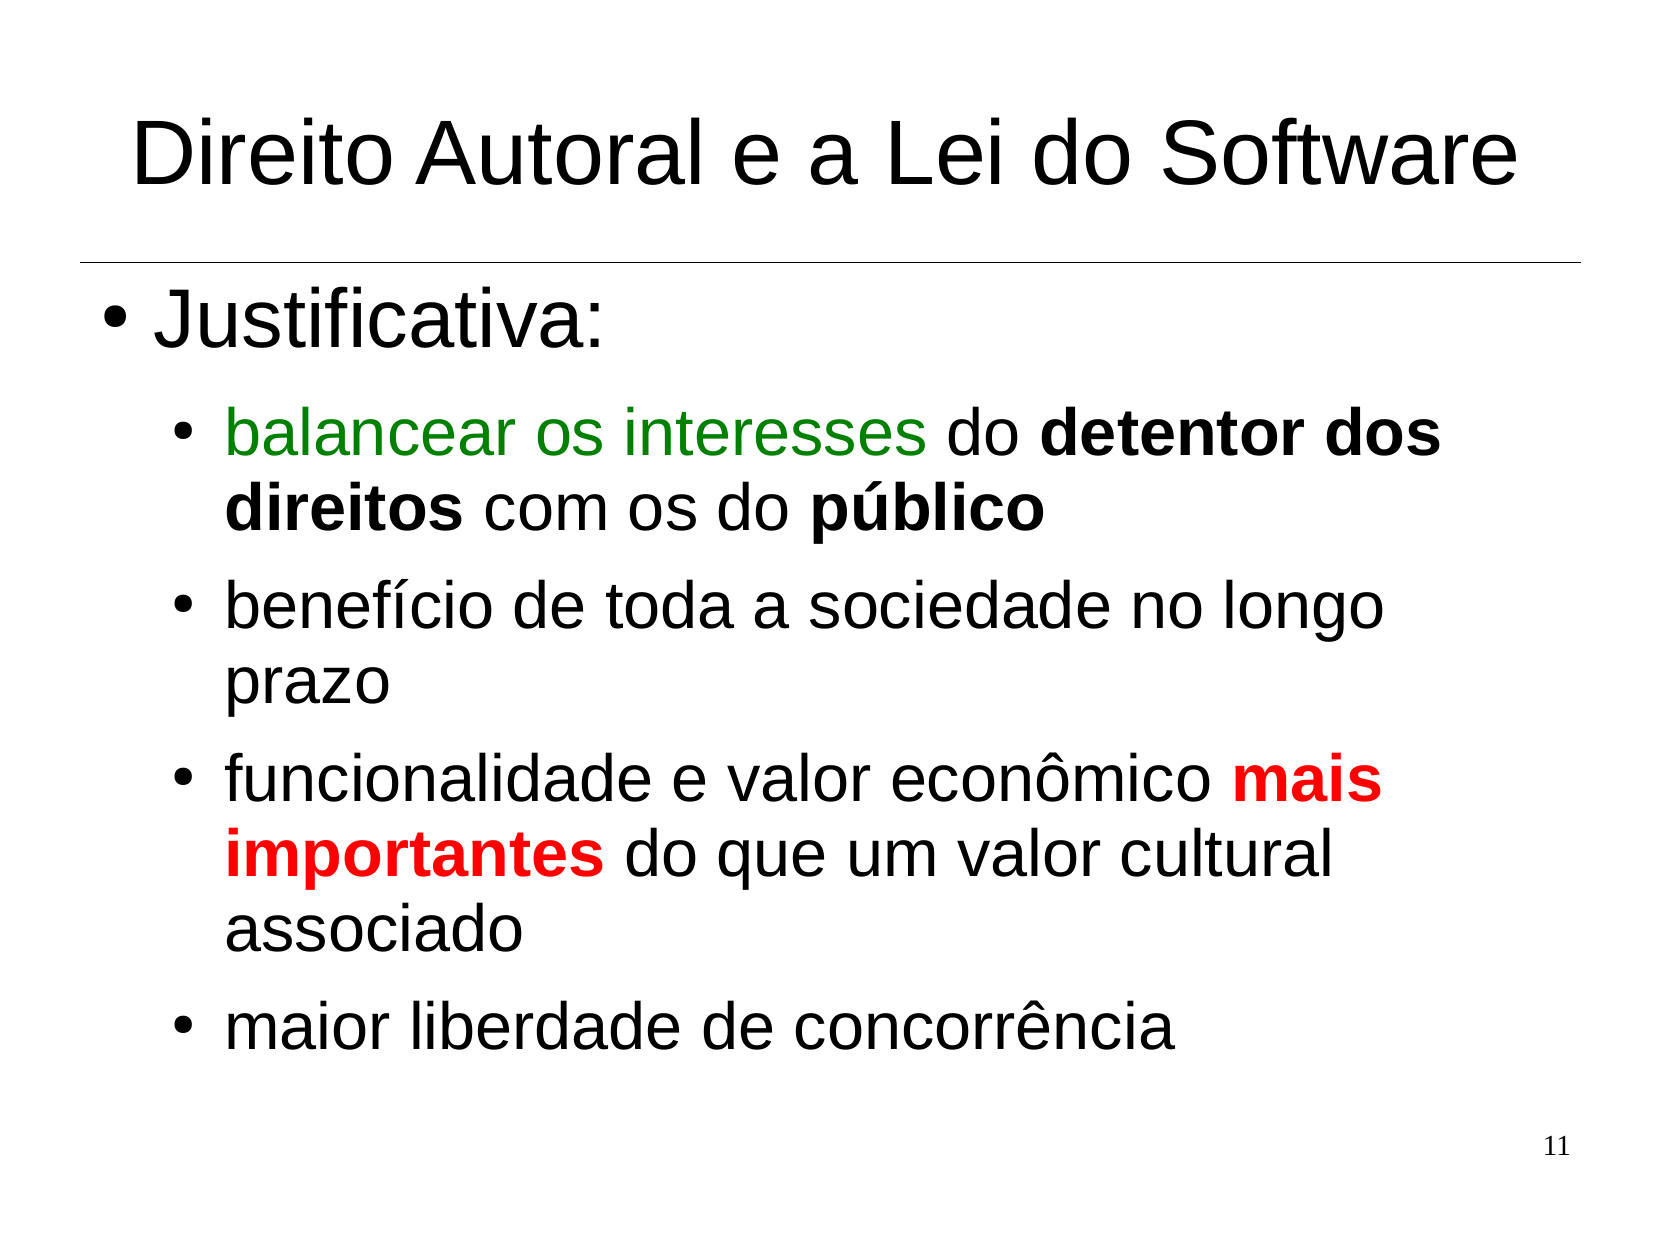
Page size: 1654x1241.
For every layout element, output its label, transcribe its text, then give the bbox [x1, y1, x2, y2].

list Justificativa: balancear os interesses do detentor dos direitos com os do público benefício de toda a sociedade no longo prazo funcionalidade e valor econômico mais importantes do que um valor cultural associado maior liberdade de concorrência [82, 272, 1571, 1169]
title Direito Autoral e a Lei do Software [82, 56, 1571, 250]
